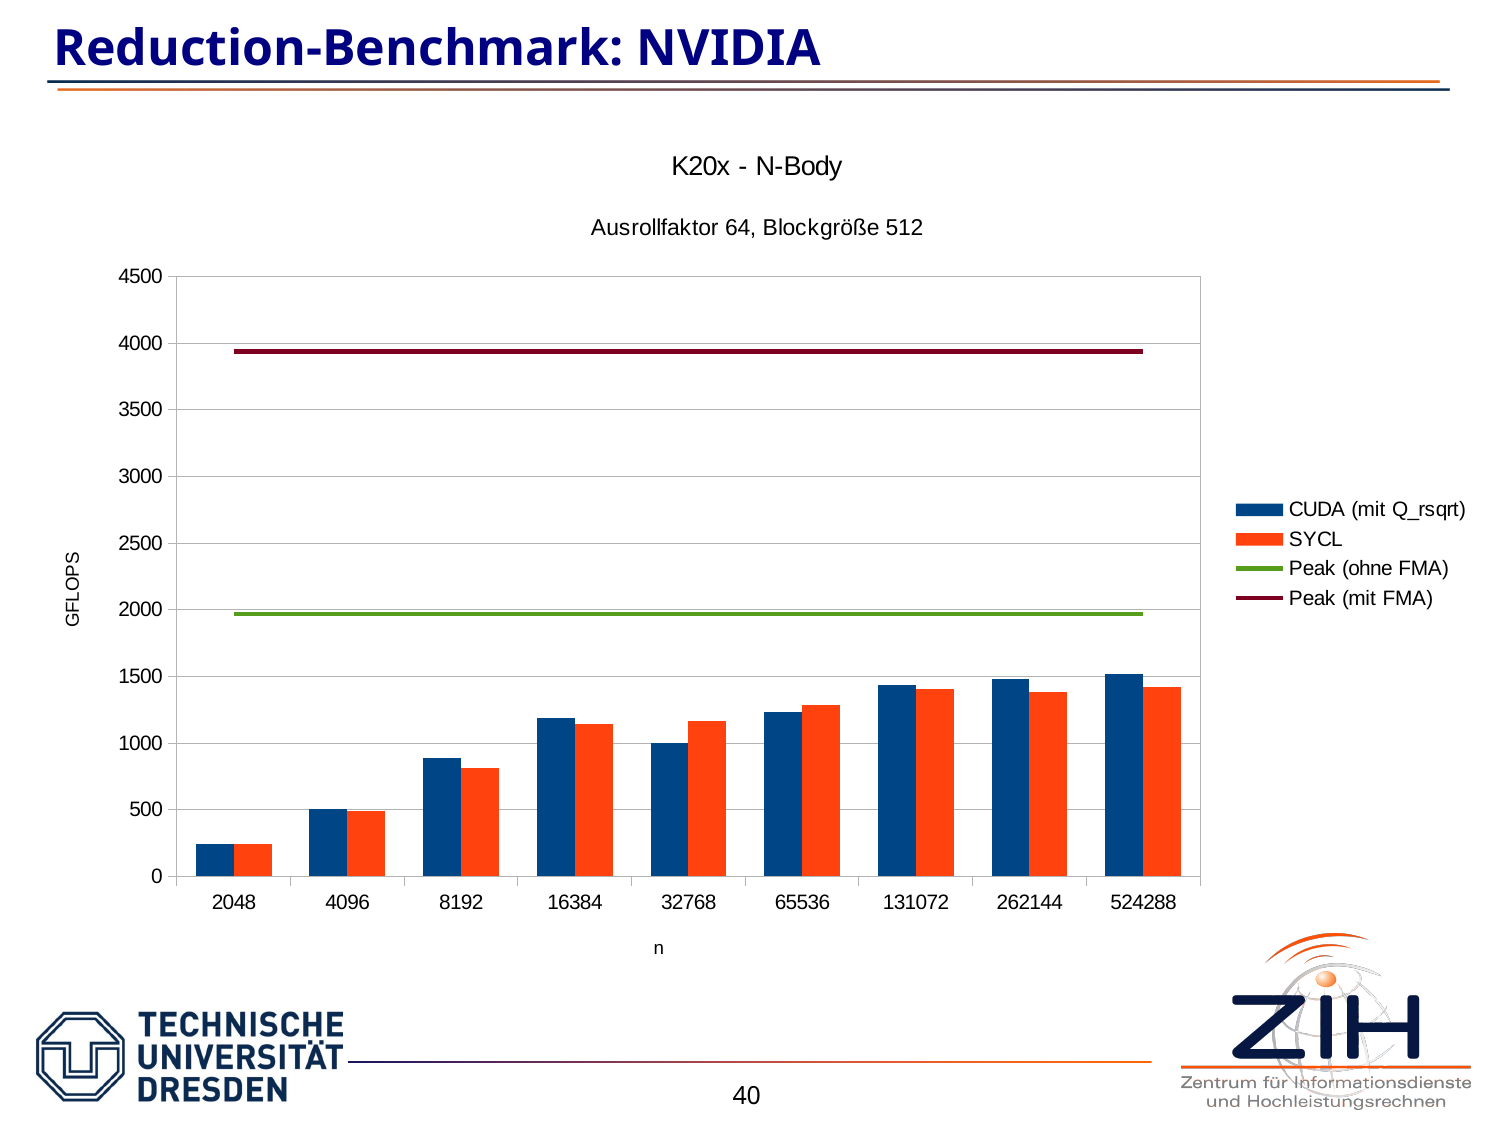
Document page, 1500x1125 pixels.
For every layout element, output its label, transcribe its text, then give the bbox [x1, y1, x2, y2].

title Reduction-Benchmark: NVIDIA [53, 12, 1453, 81]
picture [35, 1011, 343, 1102]
picture [1181, 991, 1471, 1110]
chart [29, 118, 1486, 991]
picture [47, 80, 1450, 91]
